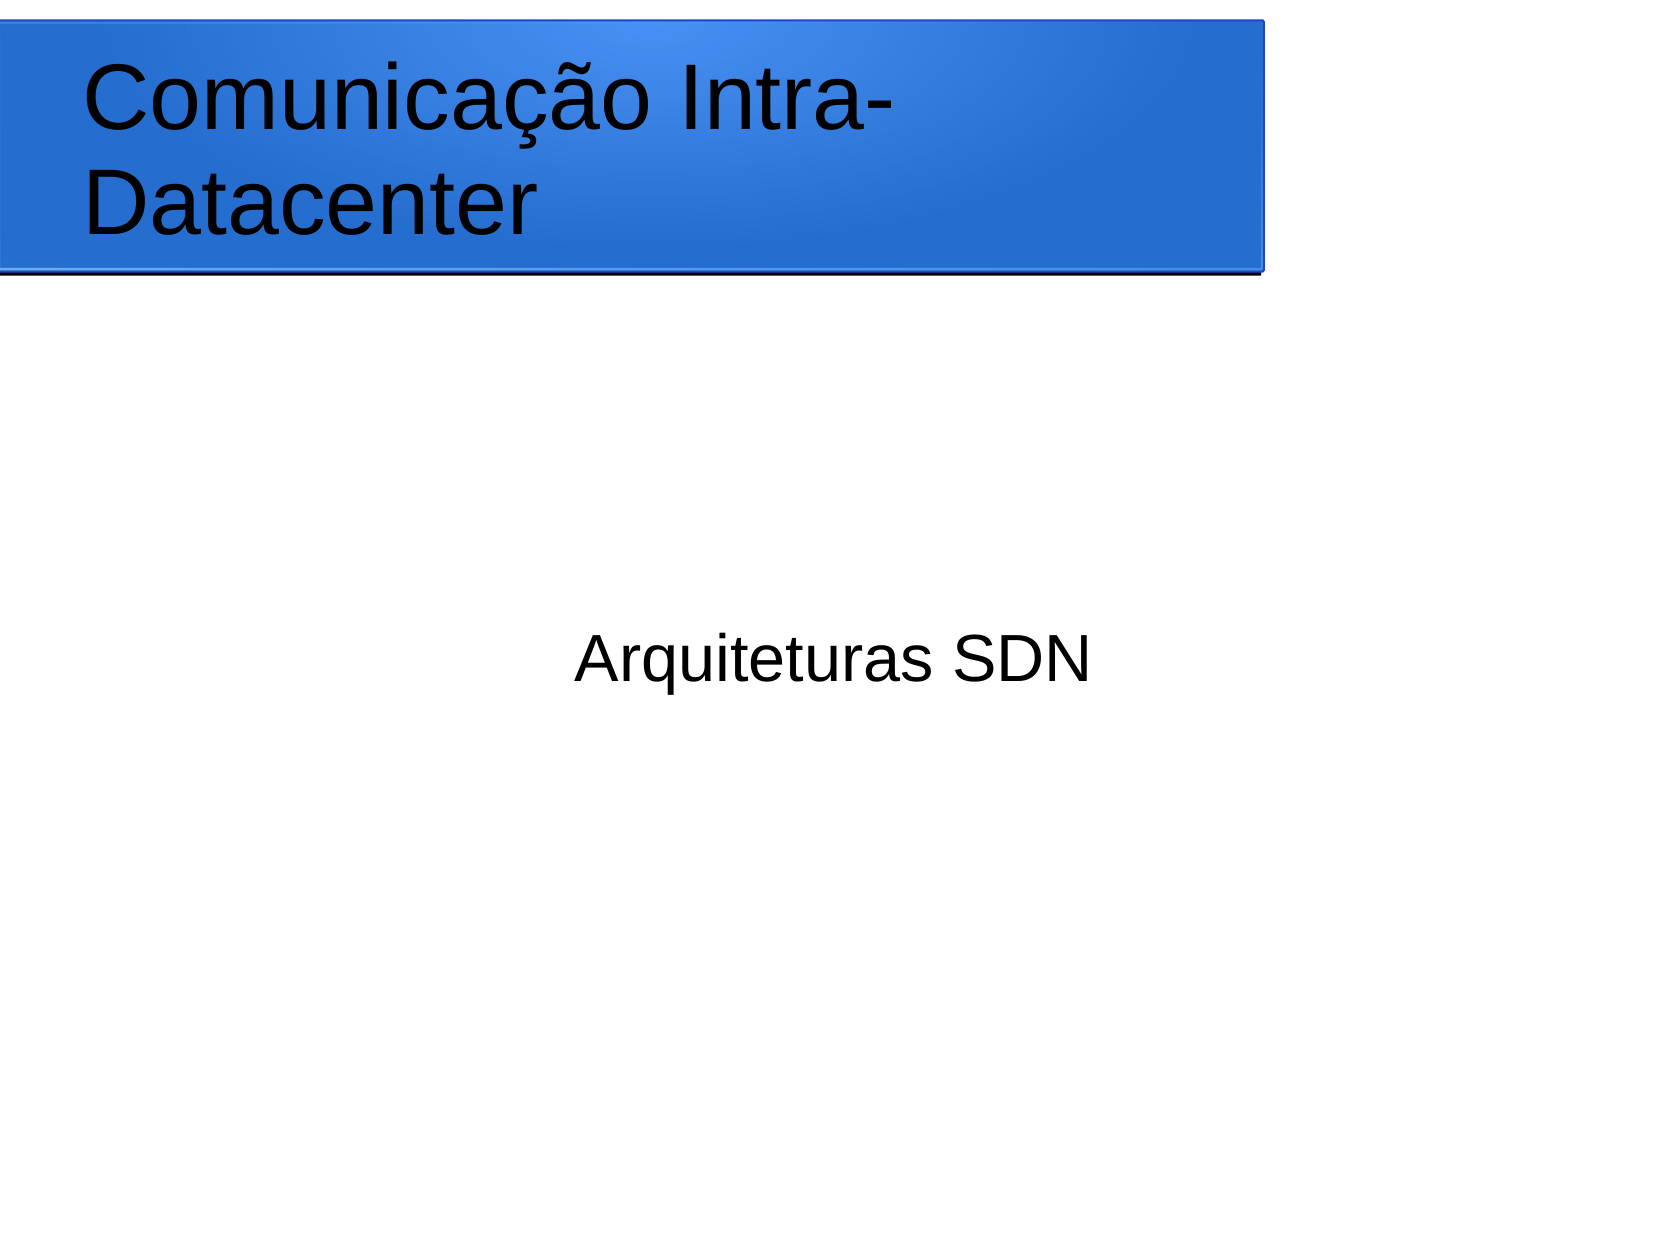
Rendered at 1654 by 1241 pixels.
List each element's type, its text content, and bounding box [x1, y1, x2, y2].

title Comunicação Intra-Datacenter [82, 45, 1235, 255]
title Arquiteturas SDN [90, 555, 1579, 763]
